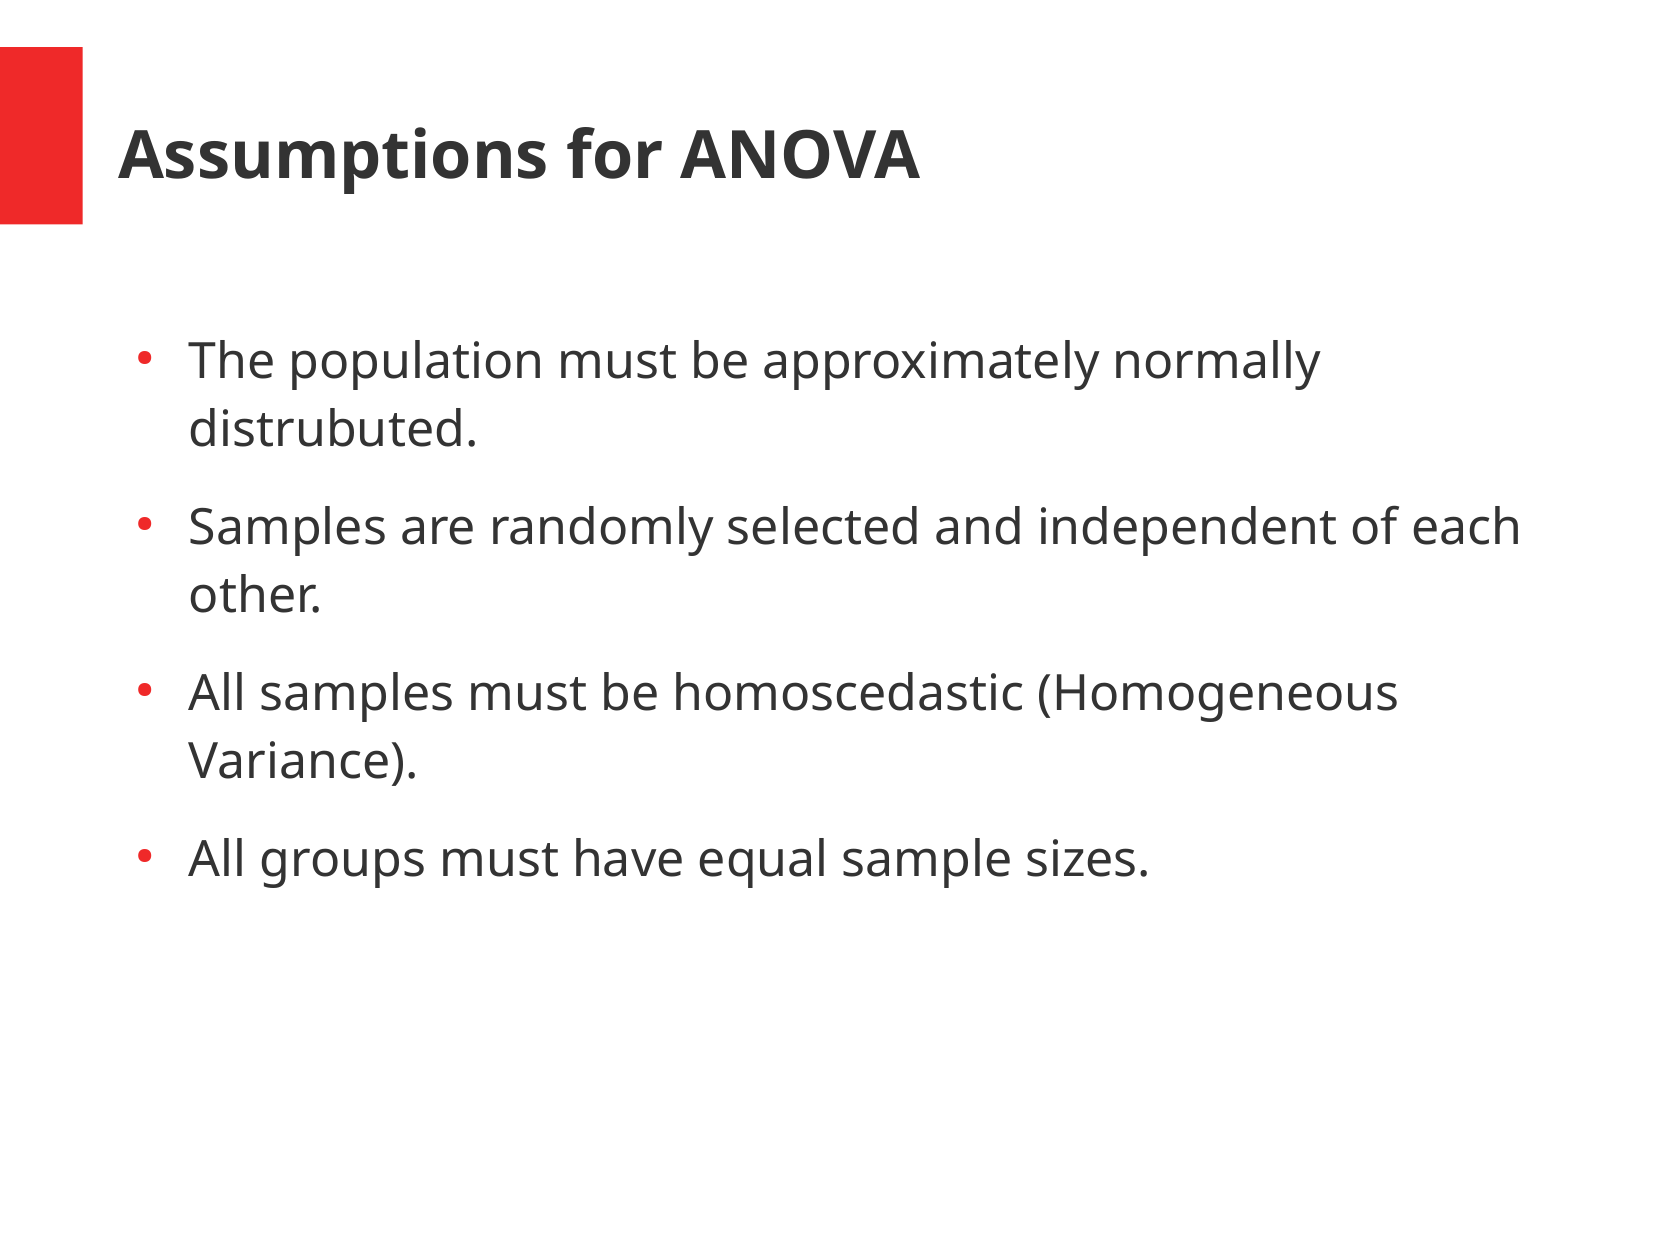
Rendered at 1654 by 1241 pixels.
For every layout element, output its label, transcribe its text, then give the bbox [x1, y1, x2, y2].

title Assumptions for ANOVA [118, 49, 1571, 257]
list The population must be approximately normally distrubuted. Samples are randomly selected and independent of each other. All samples must be homoscedastic (Homogeneous Variance). All groups must have equal sample sizes. [118, 324, 1536, 1074]
